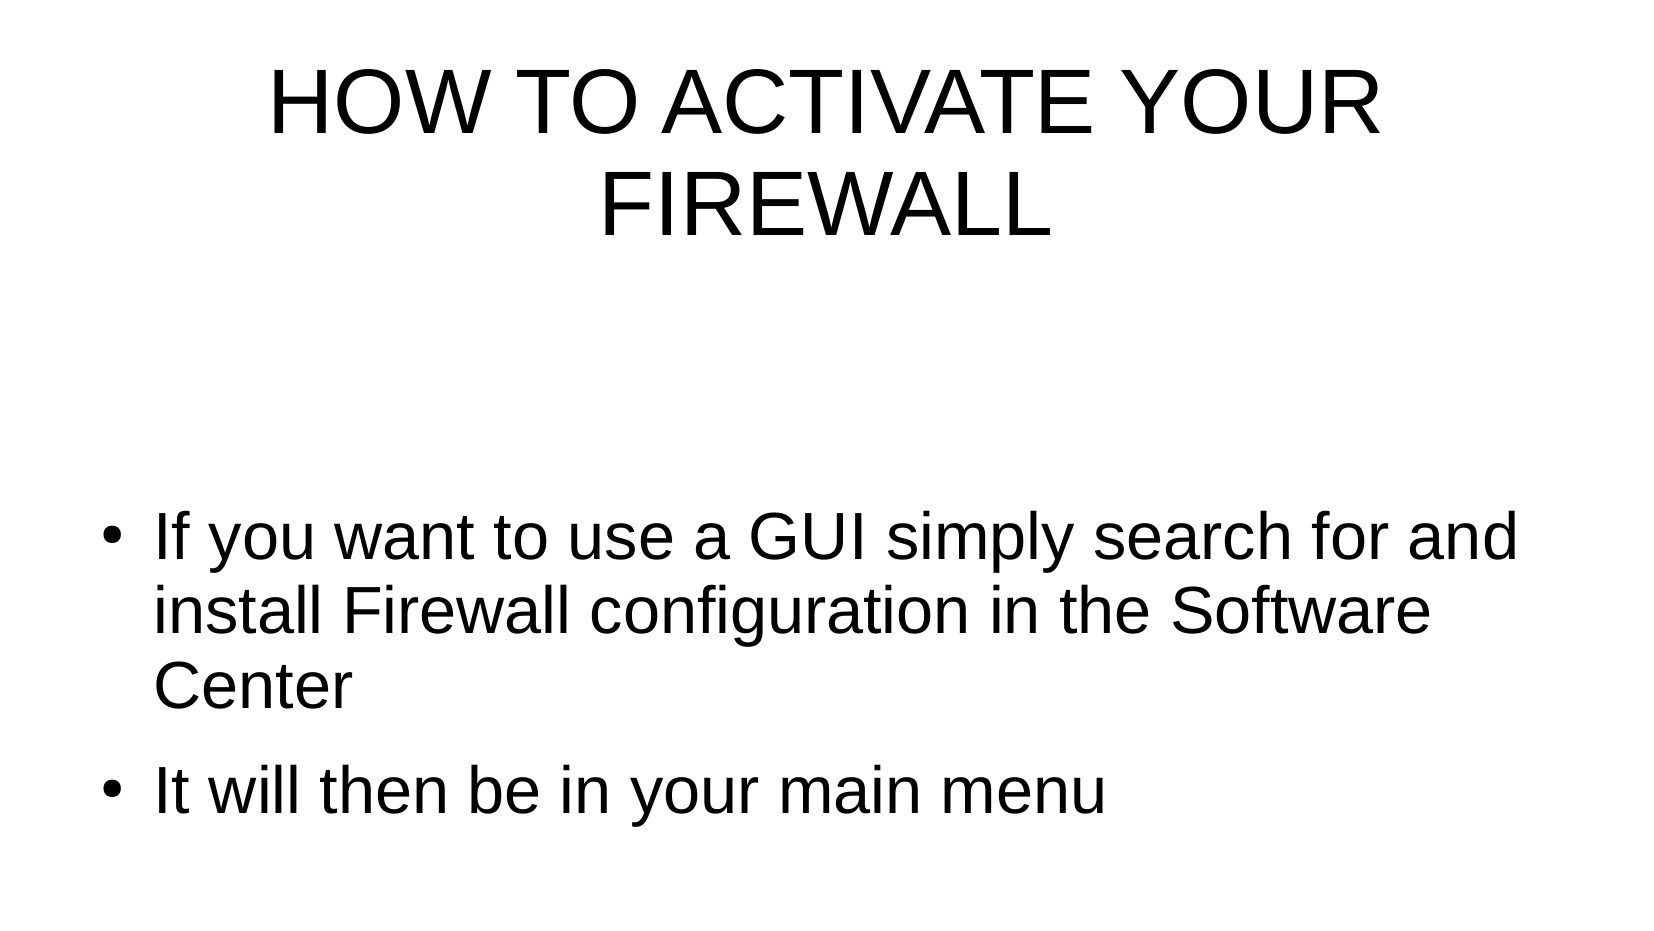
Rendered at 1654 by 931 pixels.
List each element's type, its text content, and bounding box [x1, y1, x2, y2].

list If you want to use a GUI simply search for and install Firewall configuration in the Software Center It will then be in your main menu [82, 290, 1571, 931]
title HOW TO ACTIVATE YOUR FIREWALL [82, 49, 1571, 257]
